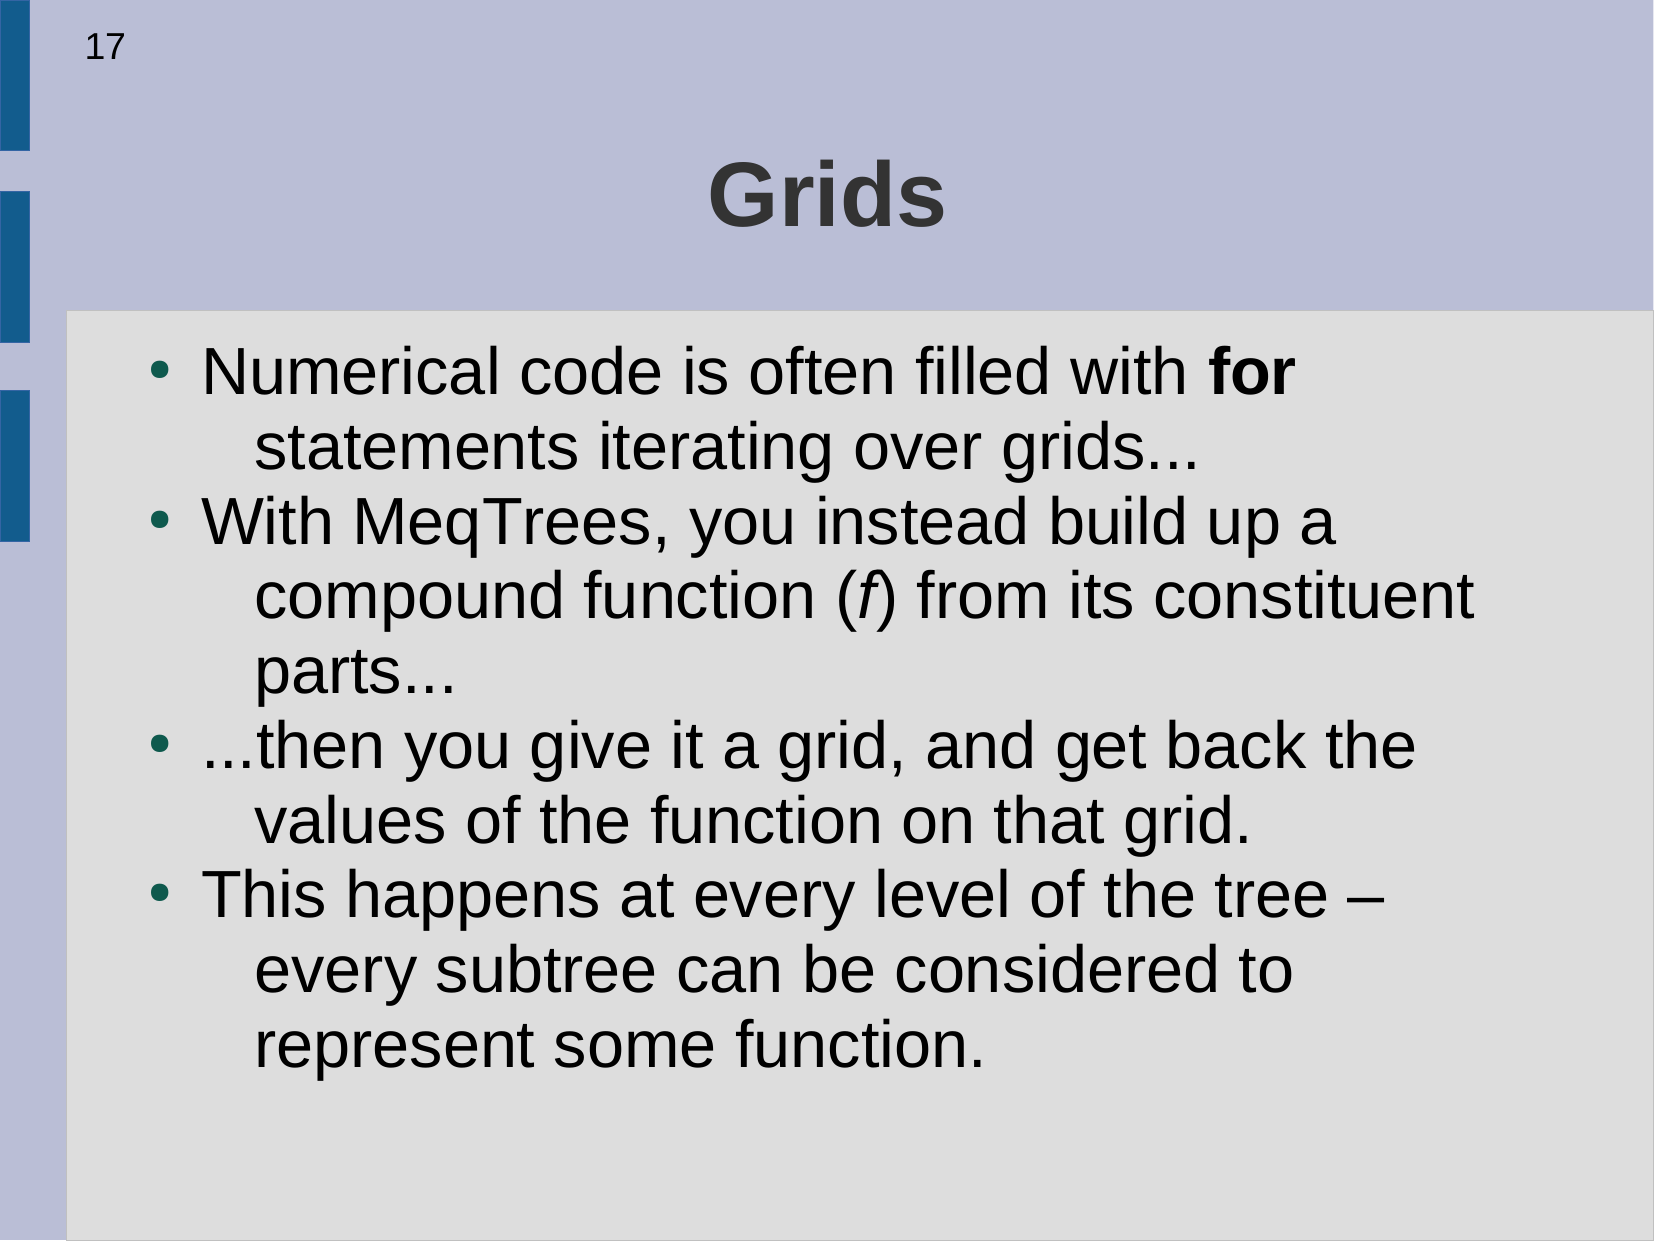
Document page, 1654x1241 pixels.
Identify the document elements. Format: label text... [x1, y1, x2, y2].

text_box <number> [69, 18, 271, 92]
list Numerical code is often filled with for statements iterating over grids... With MeqTrees, you instead build up a compound function (f) from its constituent parts... ...then you give it a grid, and get back the values of the function on that grid. This happens at every level of the tree – every subtree can be considered to represent some function. [112, 334, 1525, 1082]
title Grids [121, 91, 1534, 299]
